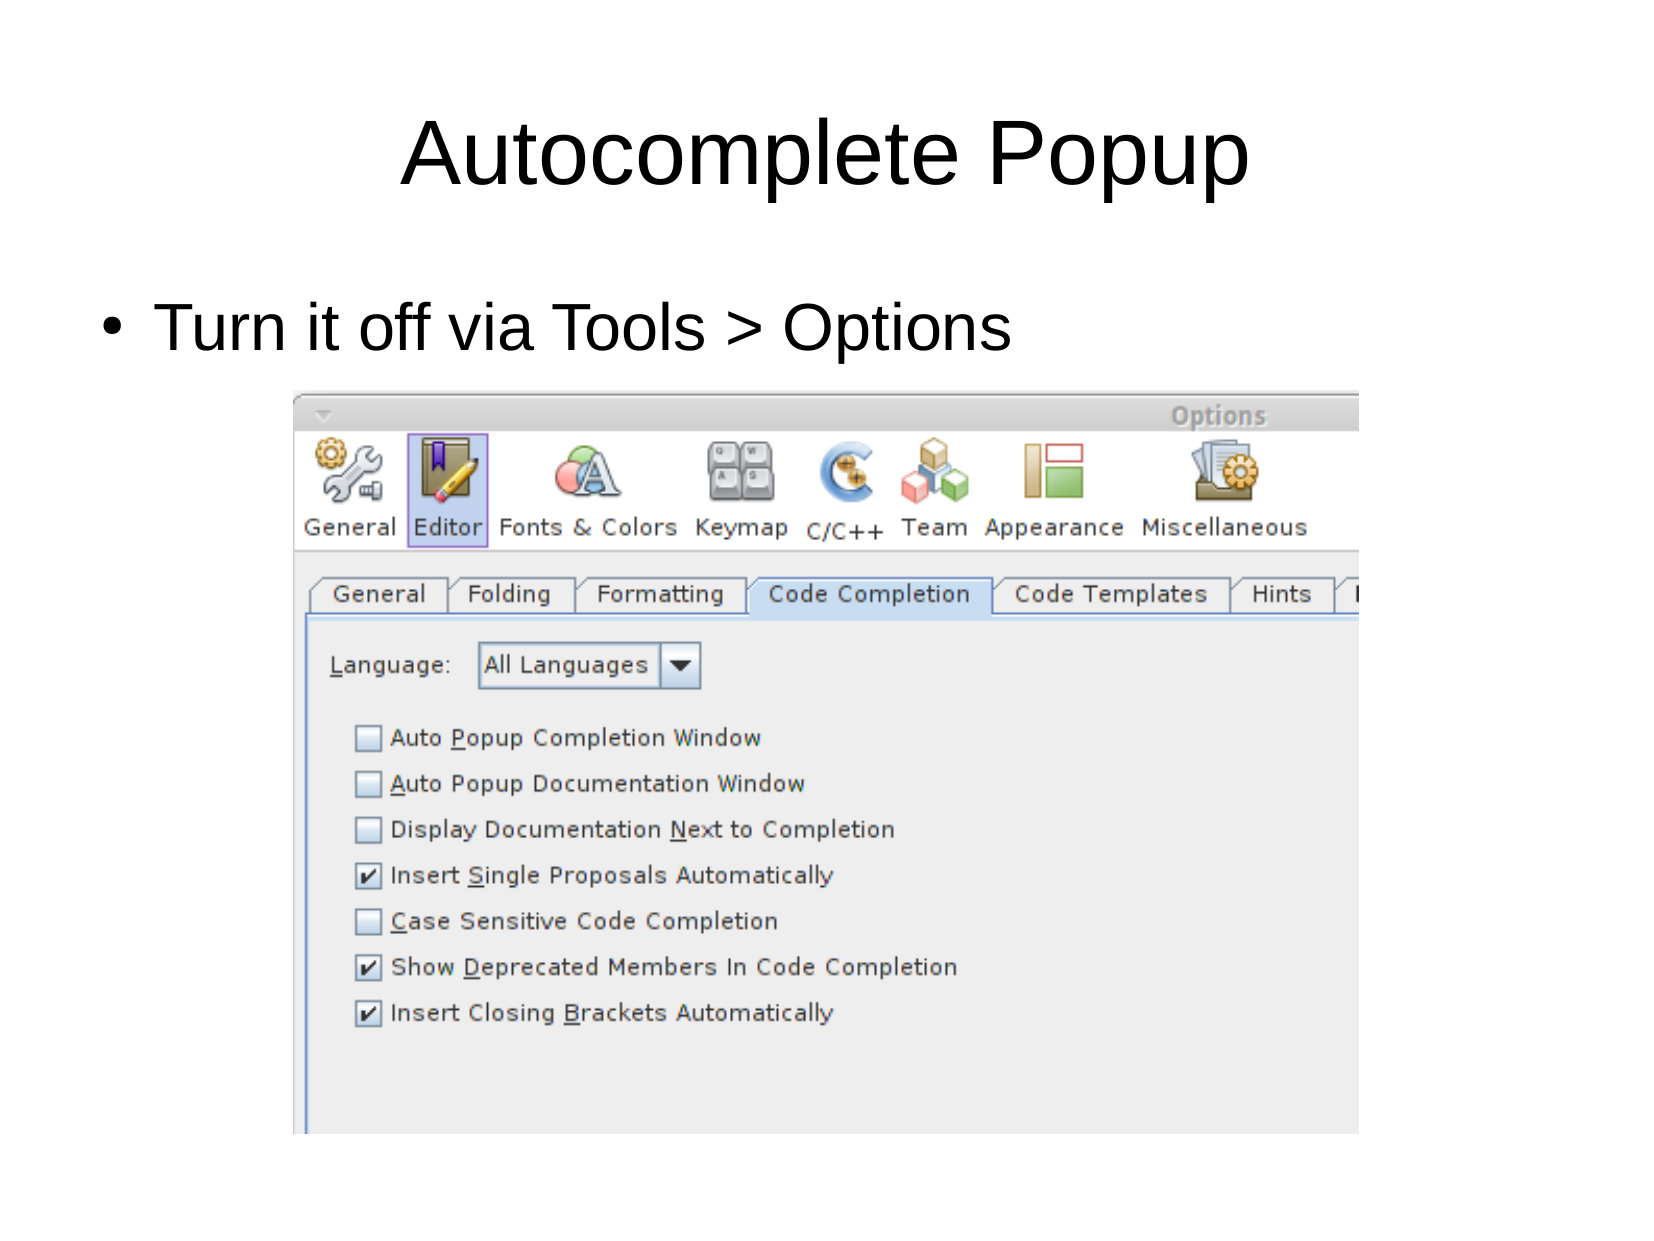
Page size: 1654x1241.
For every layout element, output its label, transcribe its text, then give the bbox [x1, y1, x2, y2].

picture [293, 390, 1359, 1134]
title Autocomplete Popup [82, 49, 1571, 257]
list Turn it off via Tools > Options [82, 290, 1571, 1010]
